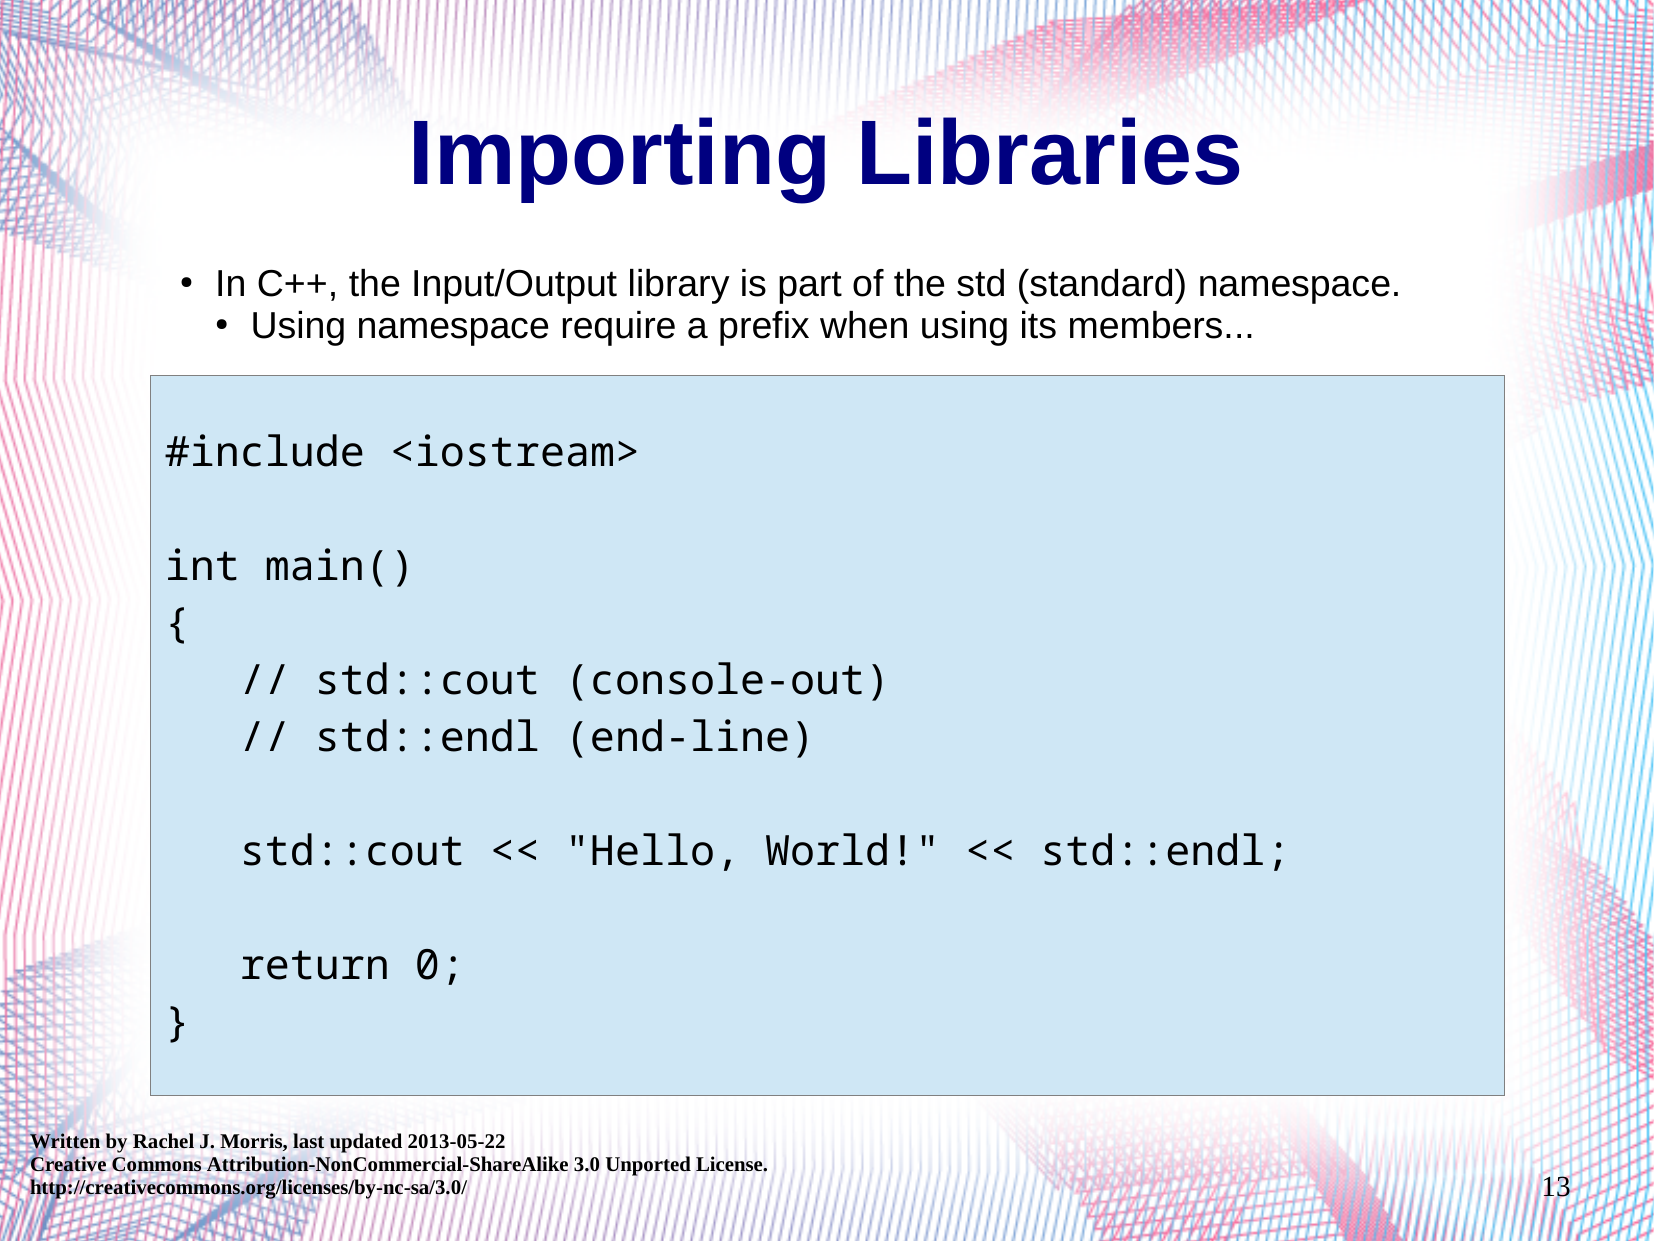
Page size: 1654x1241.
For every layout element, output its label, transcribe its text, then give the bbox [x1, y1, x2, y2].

text_box In C++, the Input/Output library is part of the std (standard) namespace. Using namespace require a prefix when using its members... [165, 255, 1505, 361]
picture [0, 0, 1654, 1241]
title Importing Libraries [82, 49, 1571, 257]
text_box #include <iostream> int main() { // std::cout (console-out) // std::endl (end-line) std::cout << "Hello, World!" << std::endl; return 0; } [150, 375, 1505, 1096]
